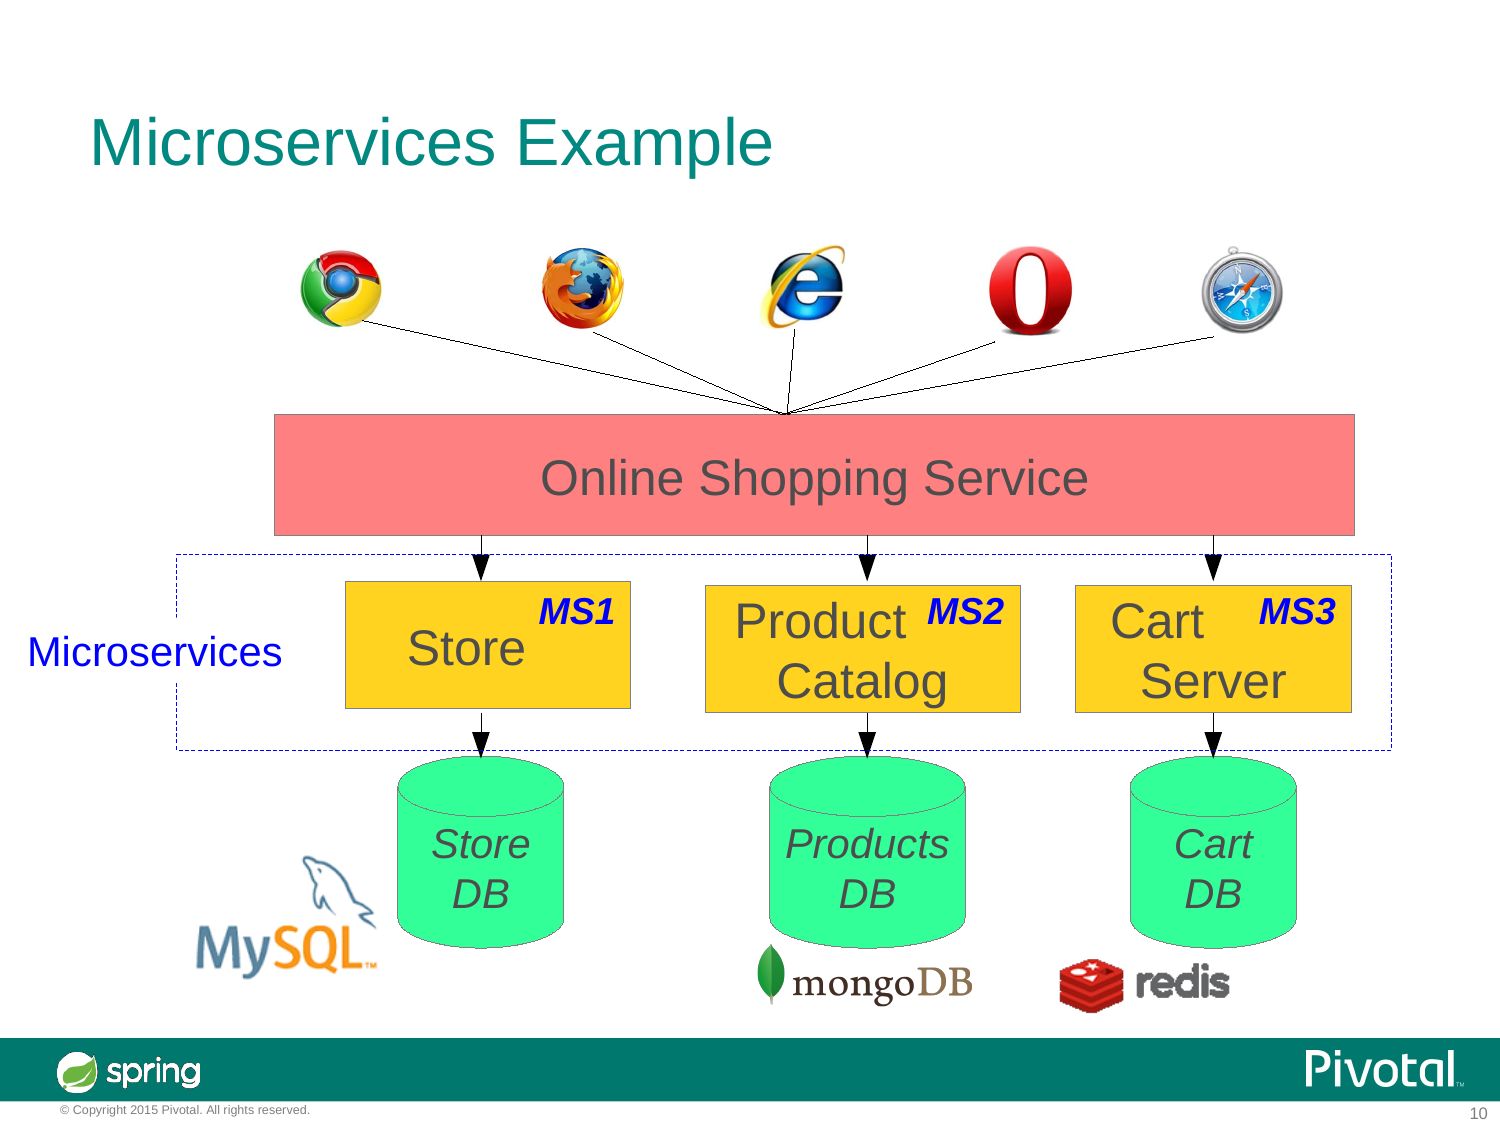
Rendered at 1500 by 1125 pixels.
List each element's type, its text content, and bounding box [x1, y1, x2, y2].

text_box Cart Server [1075, 585, 1352, 713]
picture [194, 854, 380, 981]
title Microservices Example [75, 45, 1426, 233]
picture [1056, 947, 1232, 1021]
text_box MS1 [523, 579, 631, 640]
text_box Products DB [769, 756, 966, 936]
picture [297, 244, 389, 332]
text_box Microservices [12, 617, 299, 683]
text_box Store DB [397, 756, 564, 949]
text_box MS2 [912, 579, 1019, 640]
picture [982, 244, 1079, 342]
picture [749, 936, 980, 1014]
text_box Store [345, 581, 631, 709]
text_box Product Catalog [705, 585, 1021, 713]
picture [32, 1041, 210, 1103]
picture [1198, 244, 1287, 337]
text_box MS3 [1244, 579, 1351, 640]
picture [531, 244, 628, 333]
picture [1306, 1050, 1464, 1087]
text_box Cart DB [1130, 756, 1297, 948]
text_box Online Shopping Service [274, 414, 1355, 536]
picture [759, 244, 849, 330]
